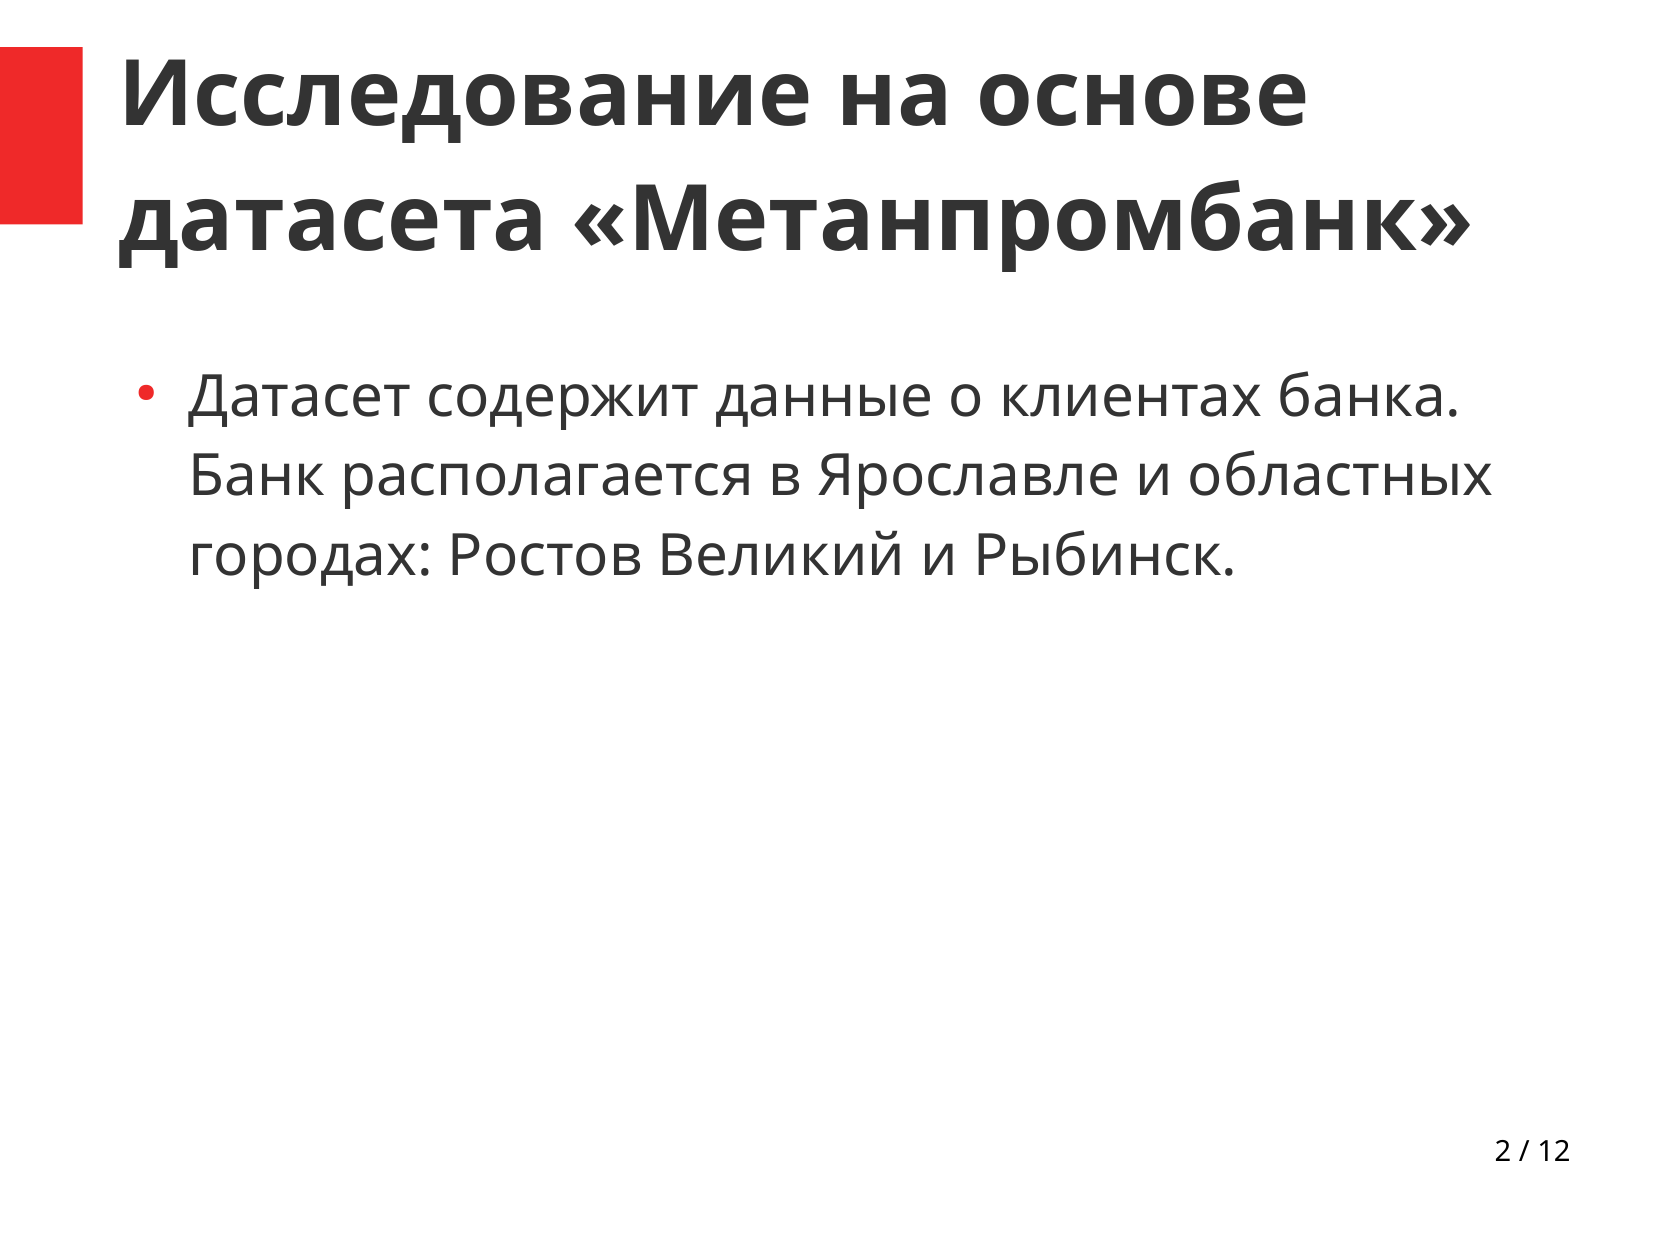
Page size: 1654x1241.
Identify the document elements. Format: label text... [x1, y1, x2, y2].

list Датасет содержит данные о клиентах банка. Банк располагается в Ярославле и областных городах: Ростов Великий и Рыбинск. [118, 354, 1536, 1074]
title Исследование на основе датасета «Метанпромбанк» [118, 27, 1571, 278]
